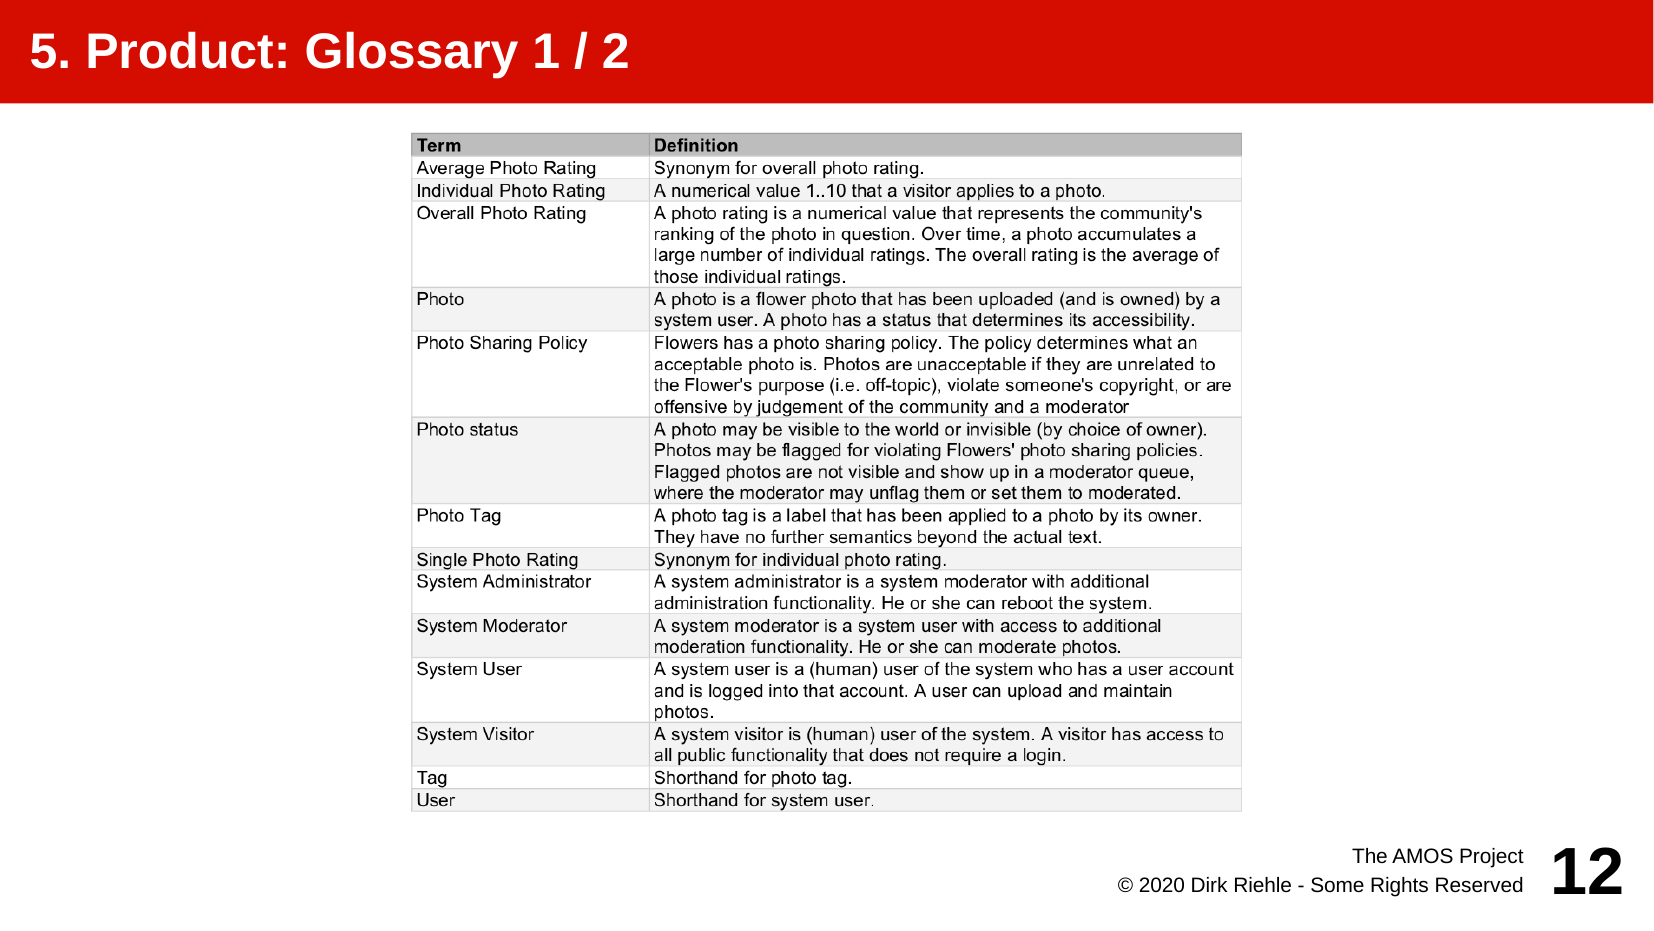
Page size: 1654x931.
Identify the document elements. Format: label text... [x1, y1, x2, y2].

title 5. Product: Glossary 1 / 2 [0, 0, 1654, 104]
picture [420, 132, 1233, 812]
